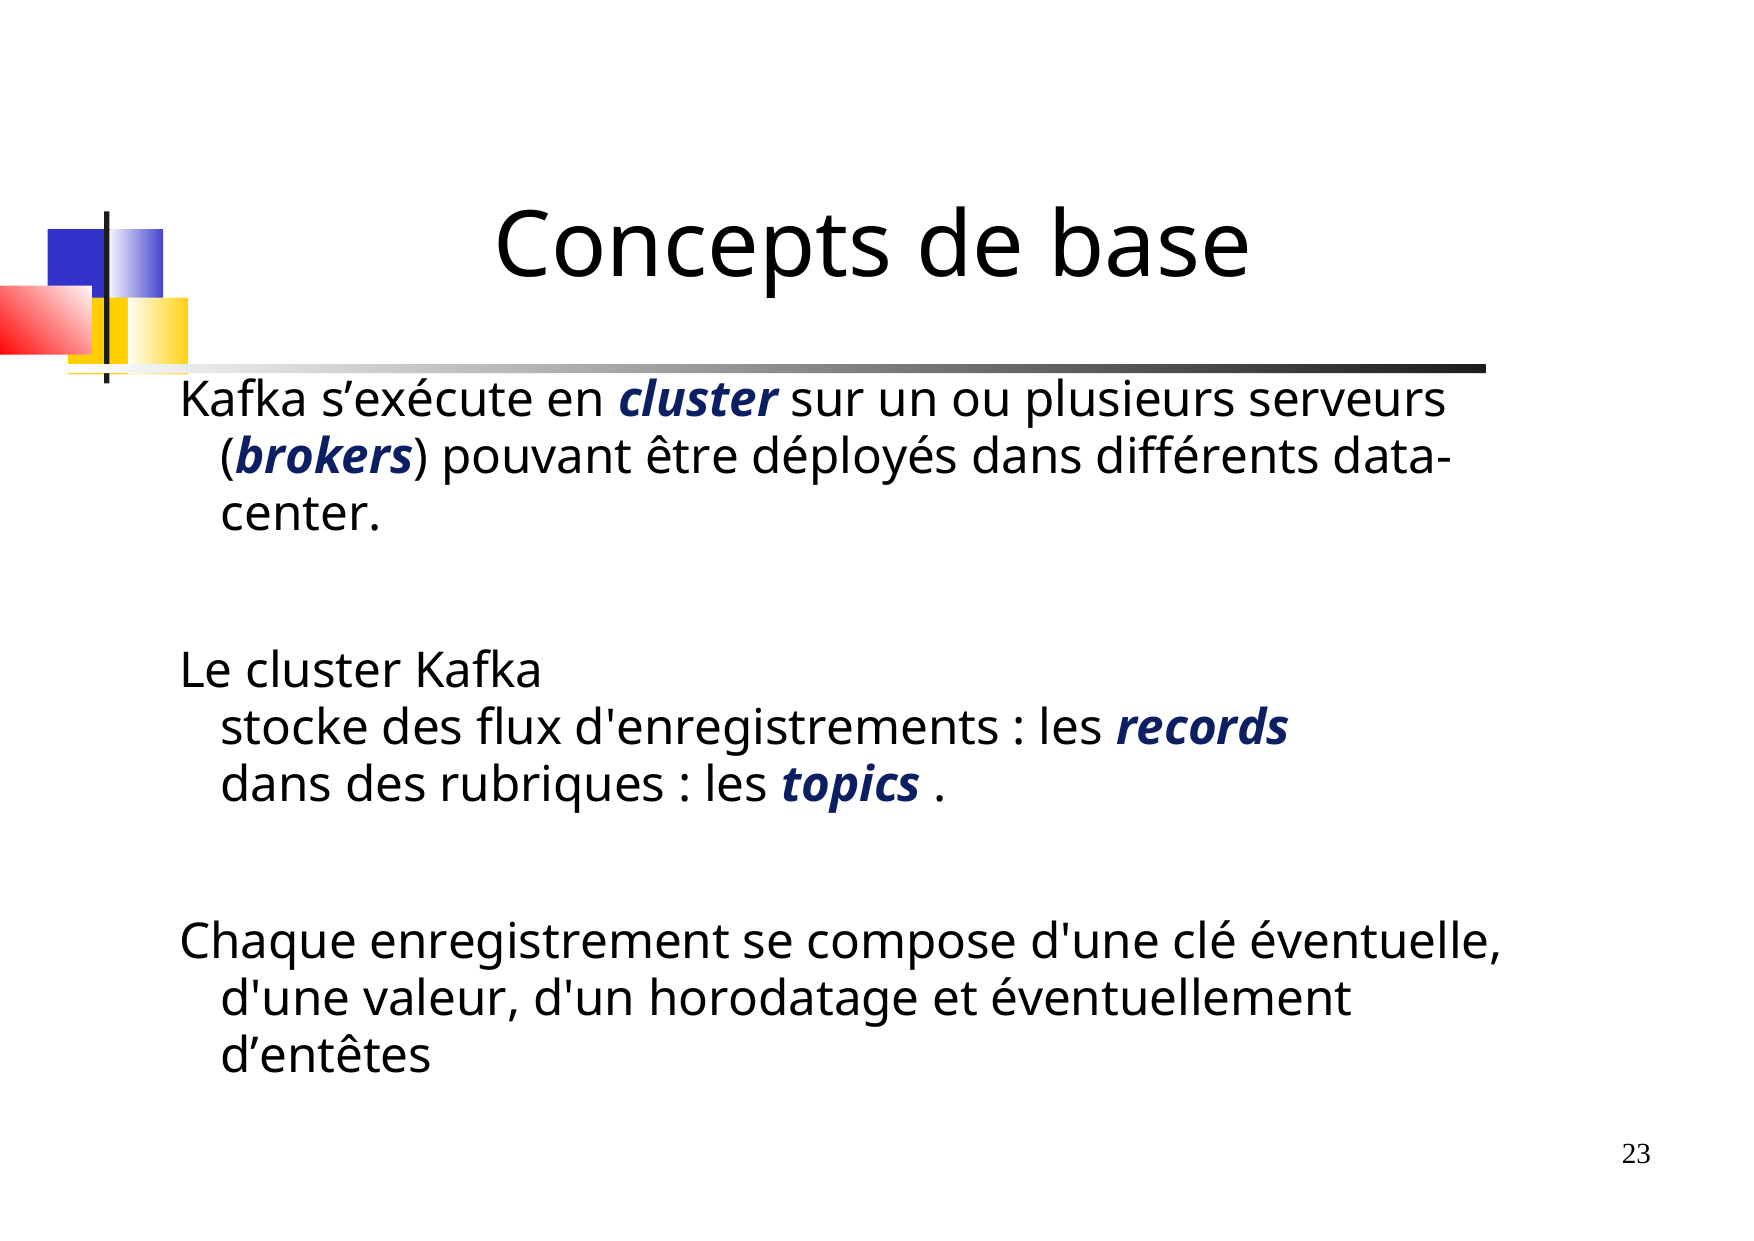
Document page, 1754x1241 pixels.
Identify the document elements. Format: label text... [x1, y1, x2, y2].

title Concepts de base [179, 139, 1567, 351]
list Kafka s’exécute en cluster sur un ou plusieurs serveurs (brokers) pouvant être déployés dans différents data-center. Le cluster Kafka stocke des flux d'enregistrements : les records dans des rubriques : les topics . Chaque enregistrement se compose d'une clé éventuelle, d'une valeur, d'un horodatage et éventuellement d’entêtes [179, 371, 1567, 1091]
